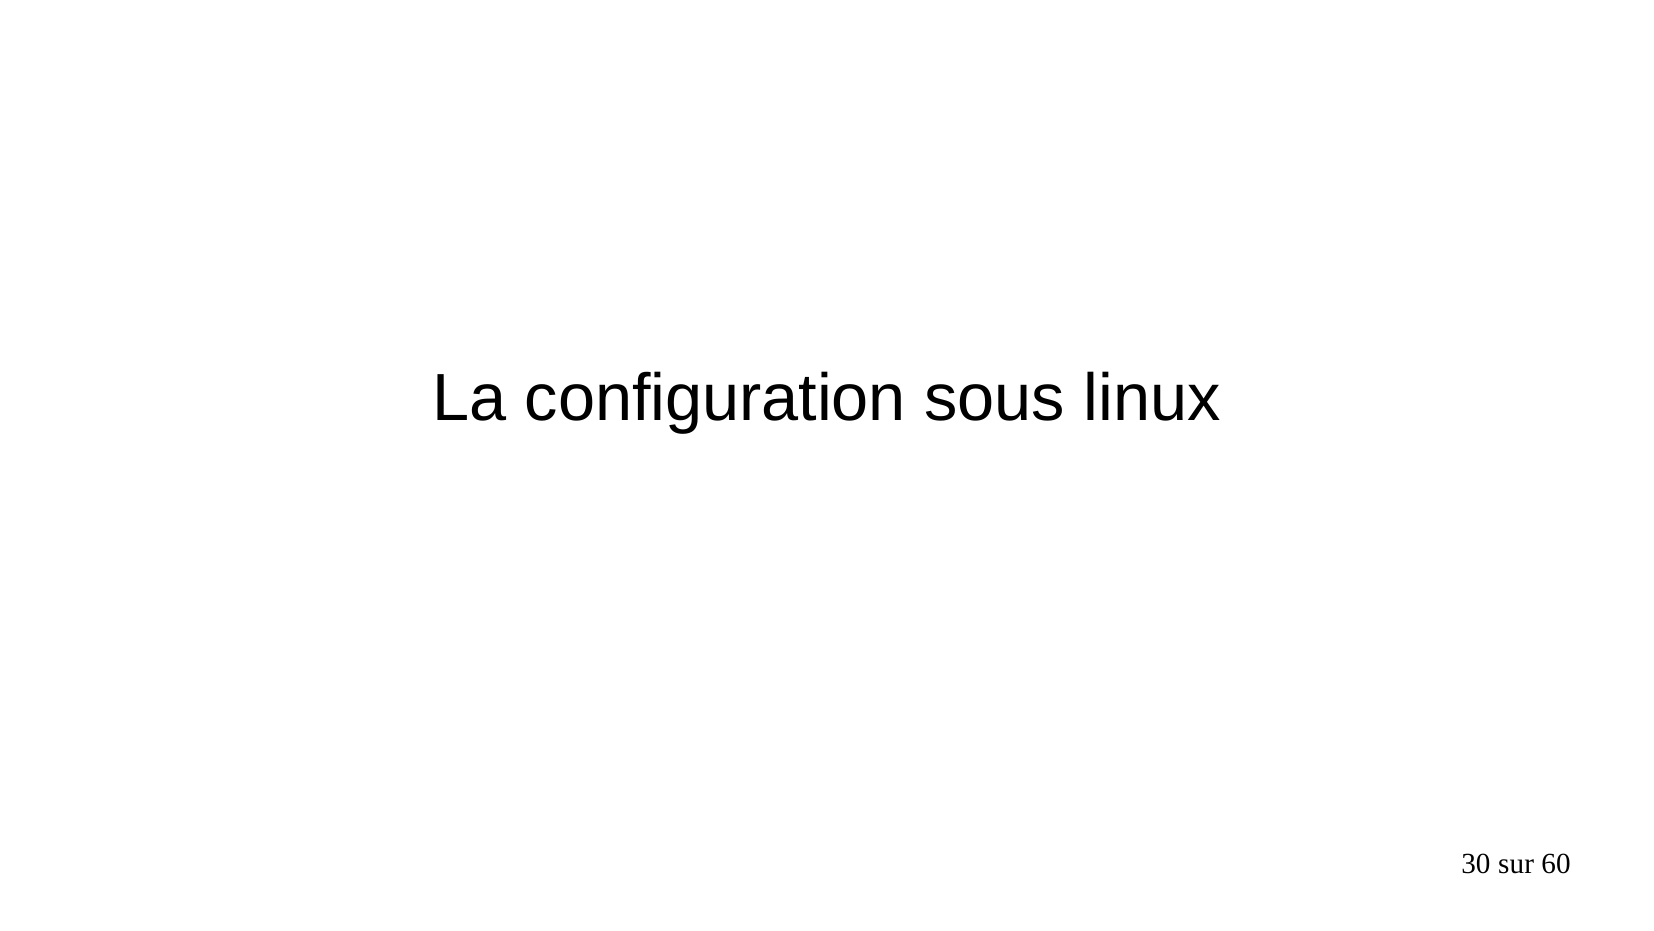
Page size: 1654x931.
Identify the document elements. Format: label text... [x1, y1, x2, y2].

subtitle La configuration sous linux [82, 37, 1571, 757]
